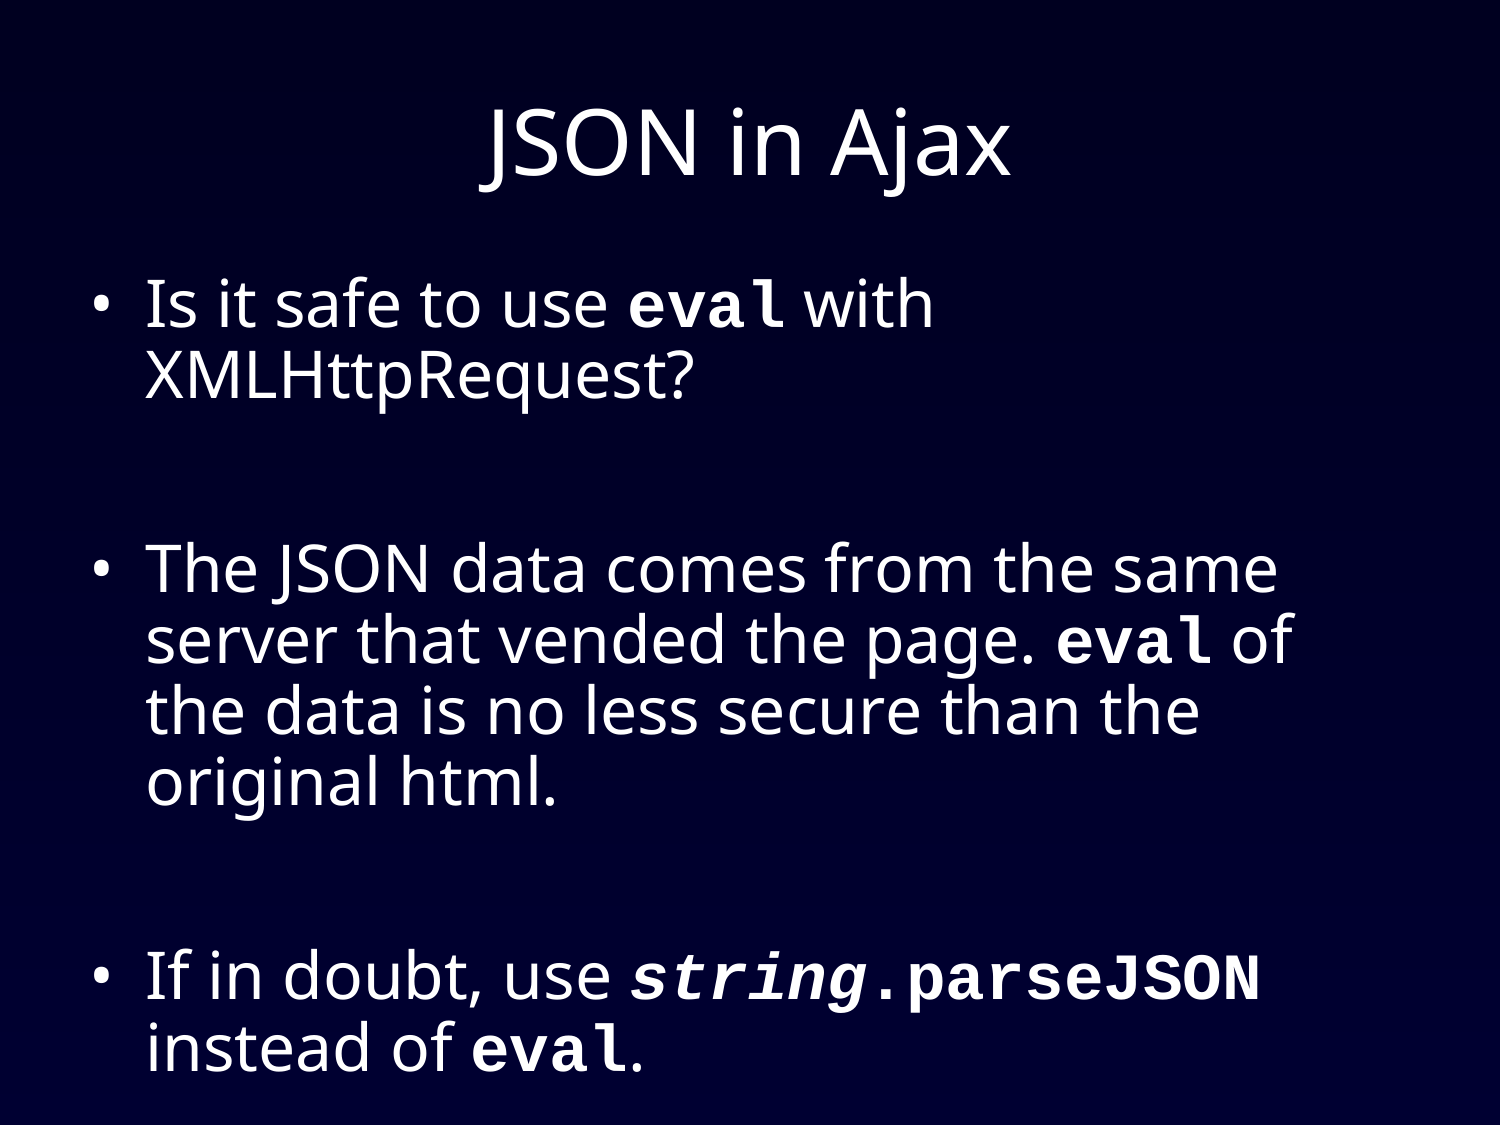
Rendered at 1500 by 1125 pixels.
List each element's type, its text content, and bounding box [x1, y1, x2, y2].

title JSON in Ajax [75, 45, 1426, 233]
list Is it safe to use eval with XMLHttpRequest? The JSON data comes from the same server that vended the page. eval of the data is no less secure than the original html. If in doubt, use string.parseJSON instead of eval. [75, 262, 1426, 1101]
